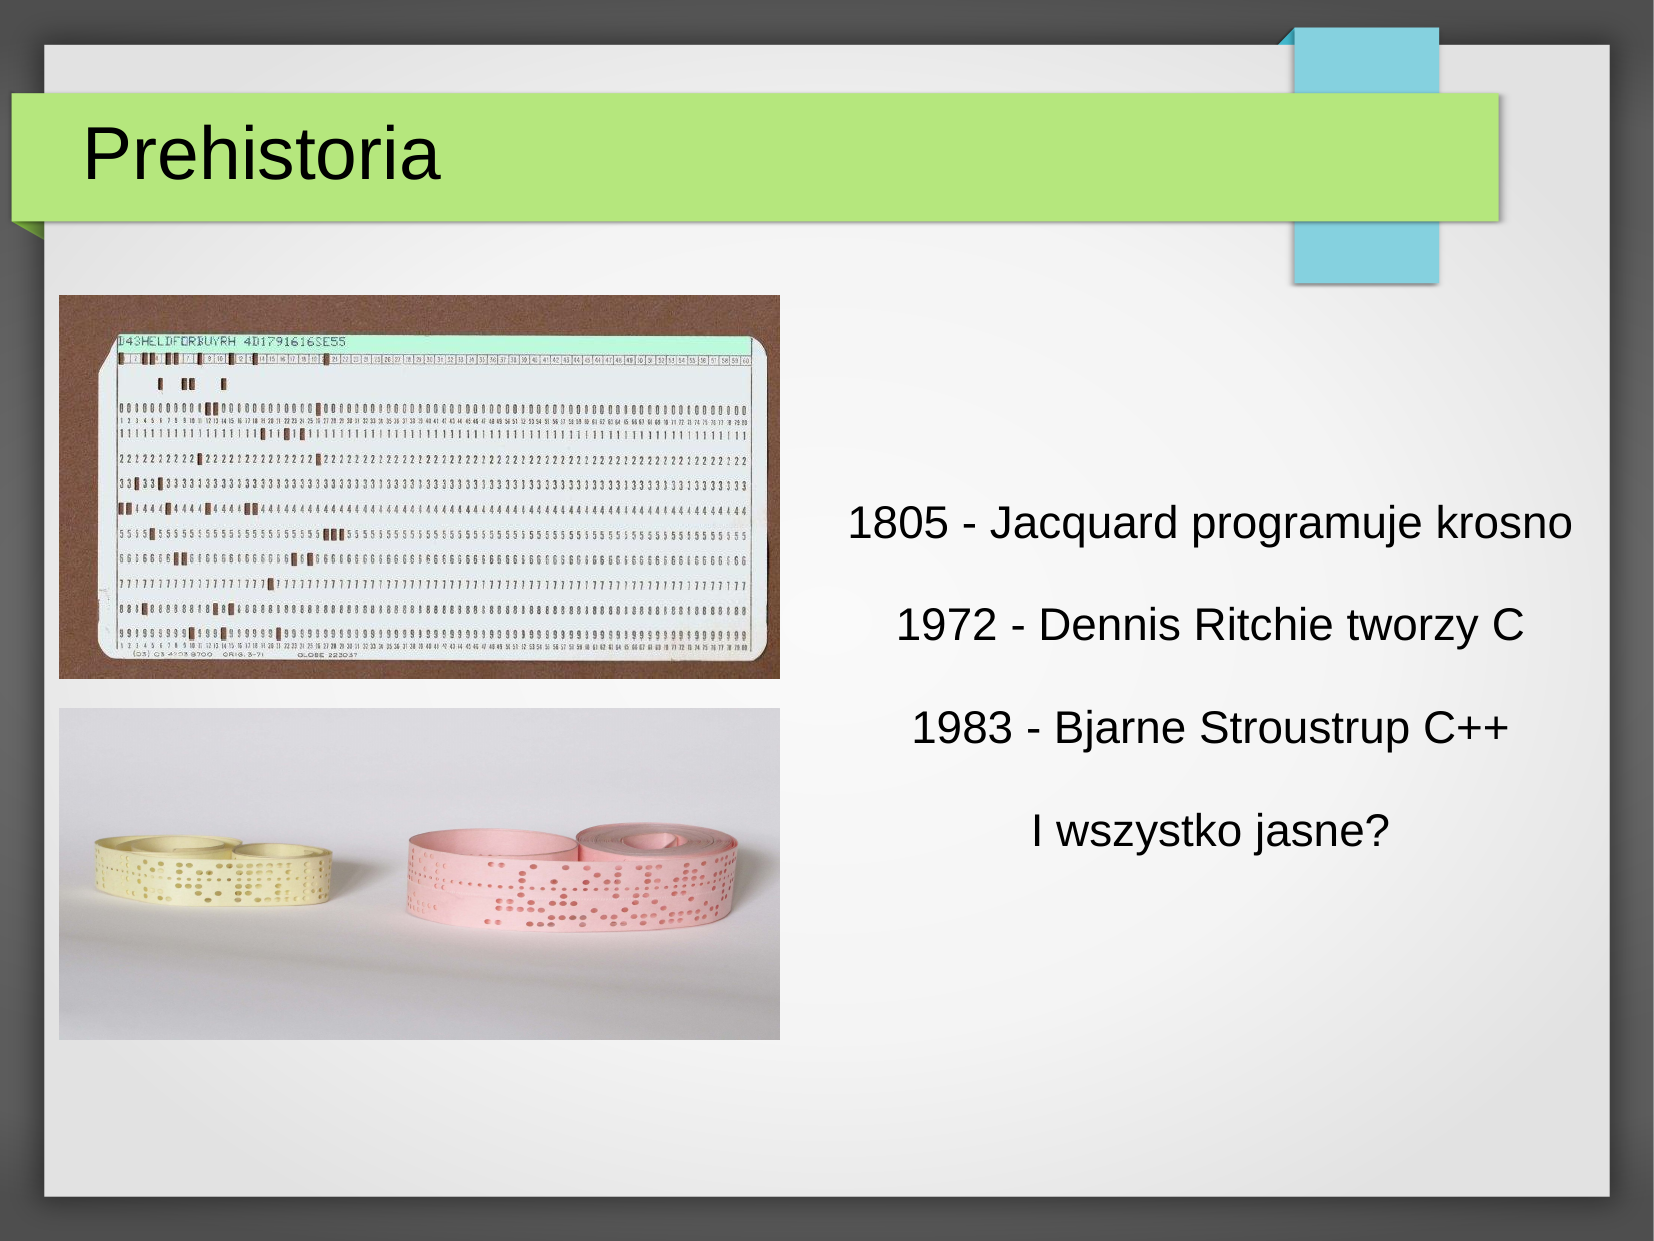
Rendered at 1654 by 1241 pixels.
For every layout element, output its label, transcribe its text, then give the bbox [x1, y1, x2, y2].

picture [0, 0, 1654, 1241]
subtitle 1805 - Jacquard programuje krosno 1972 - Dennis Ritchie tworzy C 1983 - Bjarne Stroustrup C++ I wszystko jasne? [838, 497, 1583, 855]
title Prehistoria [82, 94, 1264, 213]
